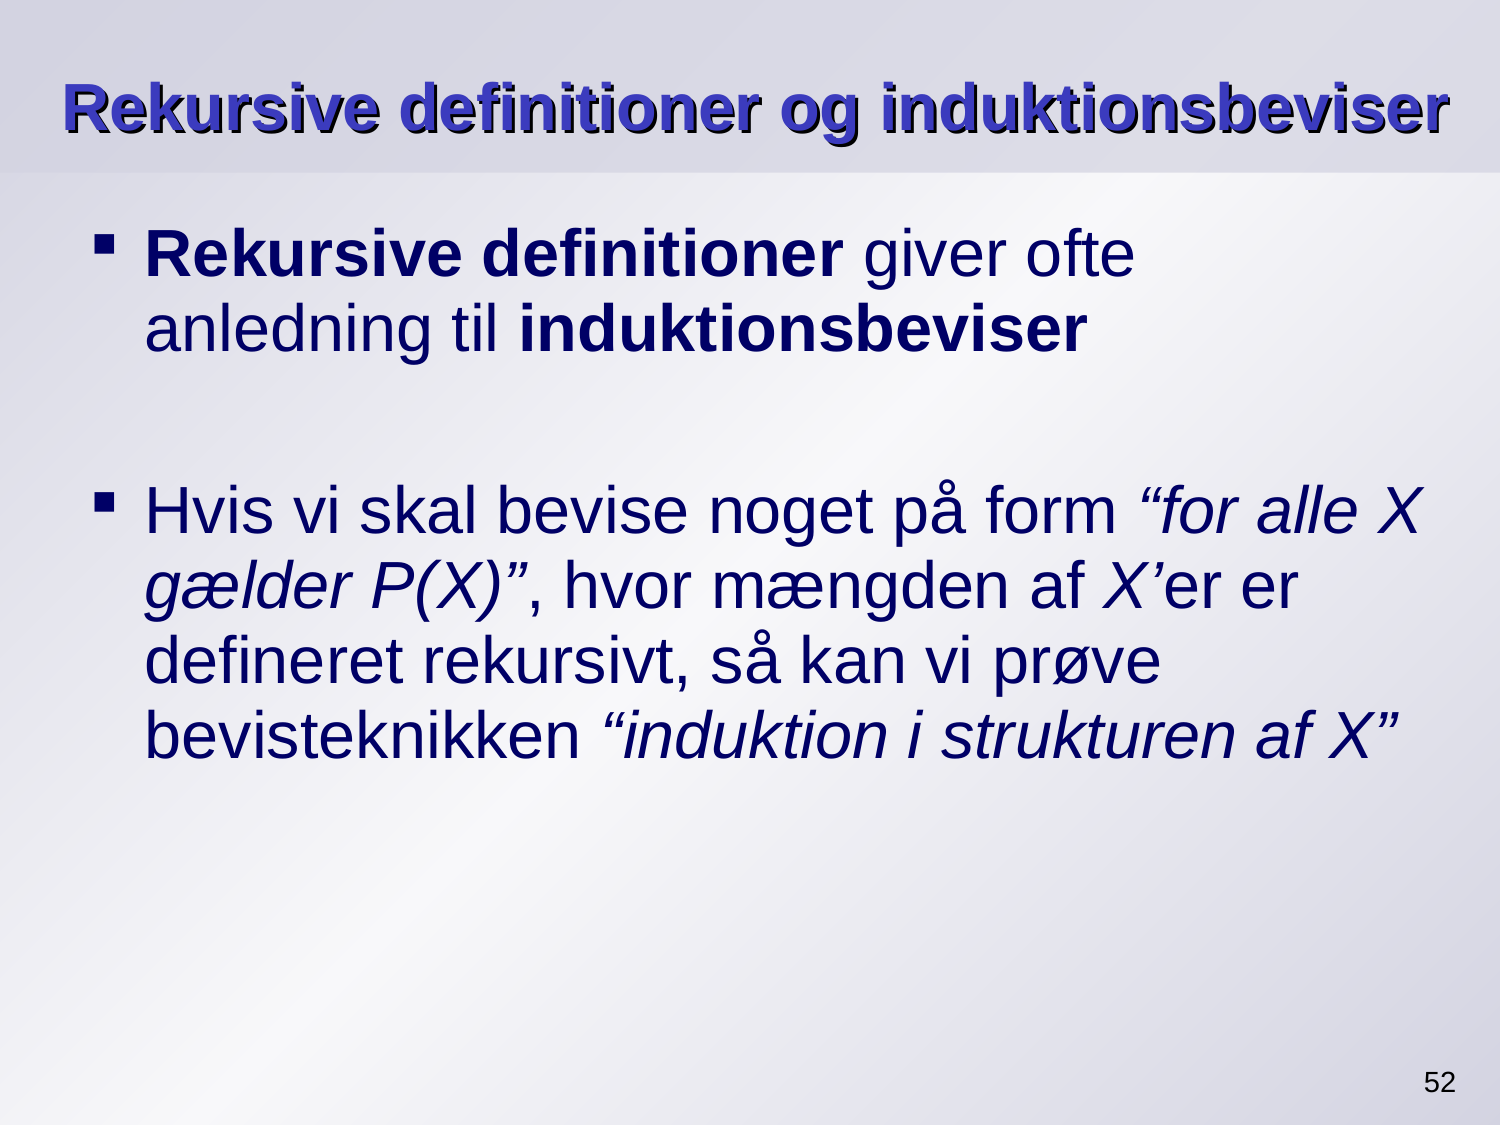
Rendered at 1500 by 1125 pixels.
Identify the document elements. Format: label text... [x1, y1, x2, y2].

list Rekursive definitioner giver ofte anledning til induktionsbeviser Hvis vi skal bevise noget på form “for alle X gælder P(X)”, hvor mængden af X’er er defineret rekursivt, så kan vi prøve bevisteknikken “induktion i strukturen af X” [74, 208, 1459, 1048]
title Rekursive definitioner og induktionsbeviser [41, 30, 1471, 185]
